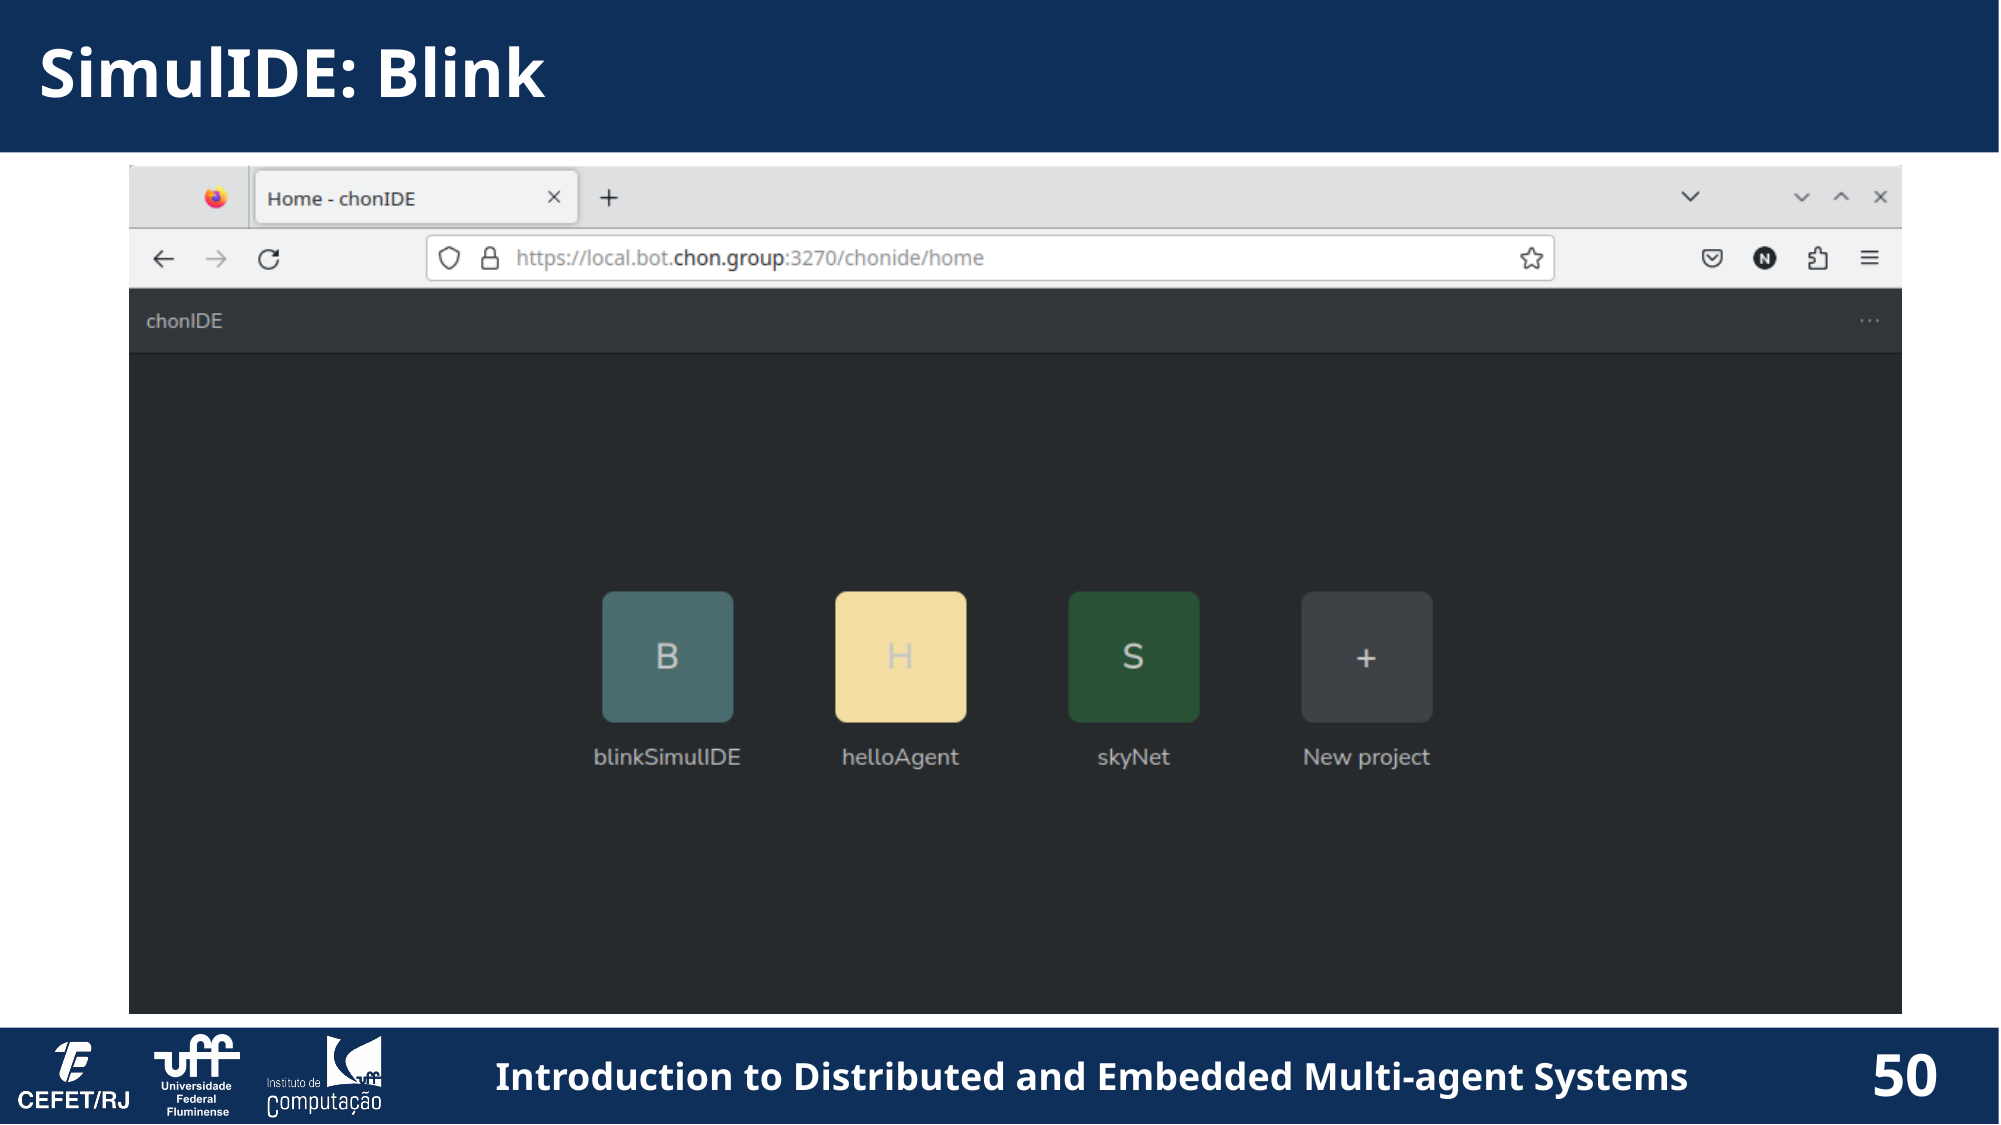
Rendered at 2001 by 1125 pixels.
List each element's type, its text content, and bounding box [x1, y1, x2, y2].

picture [153, 1033, 241, 1121]
picture [18, 1021, 129, 1125]
picture [265, 1033, 383, 1118]
picture [129, 165, 1902, 1015]
text_box SimulIDE: Blink [25, 23, 1998, 116]
